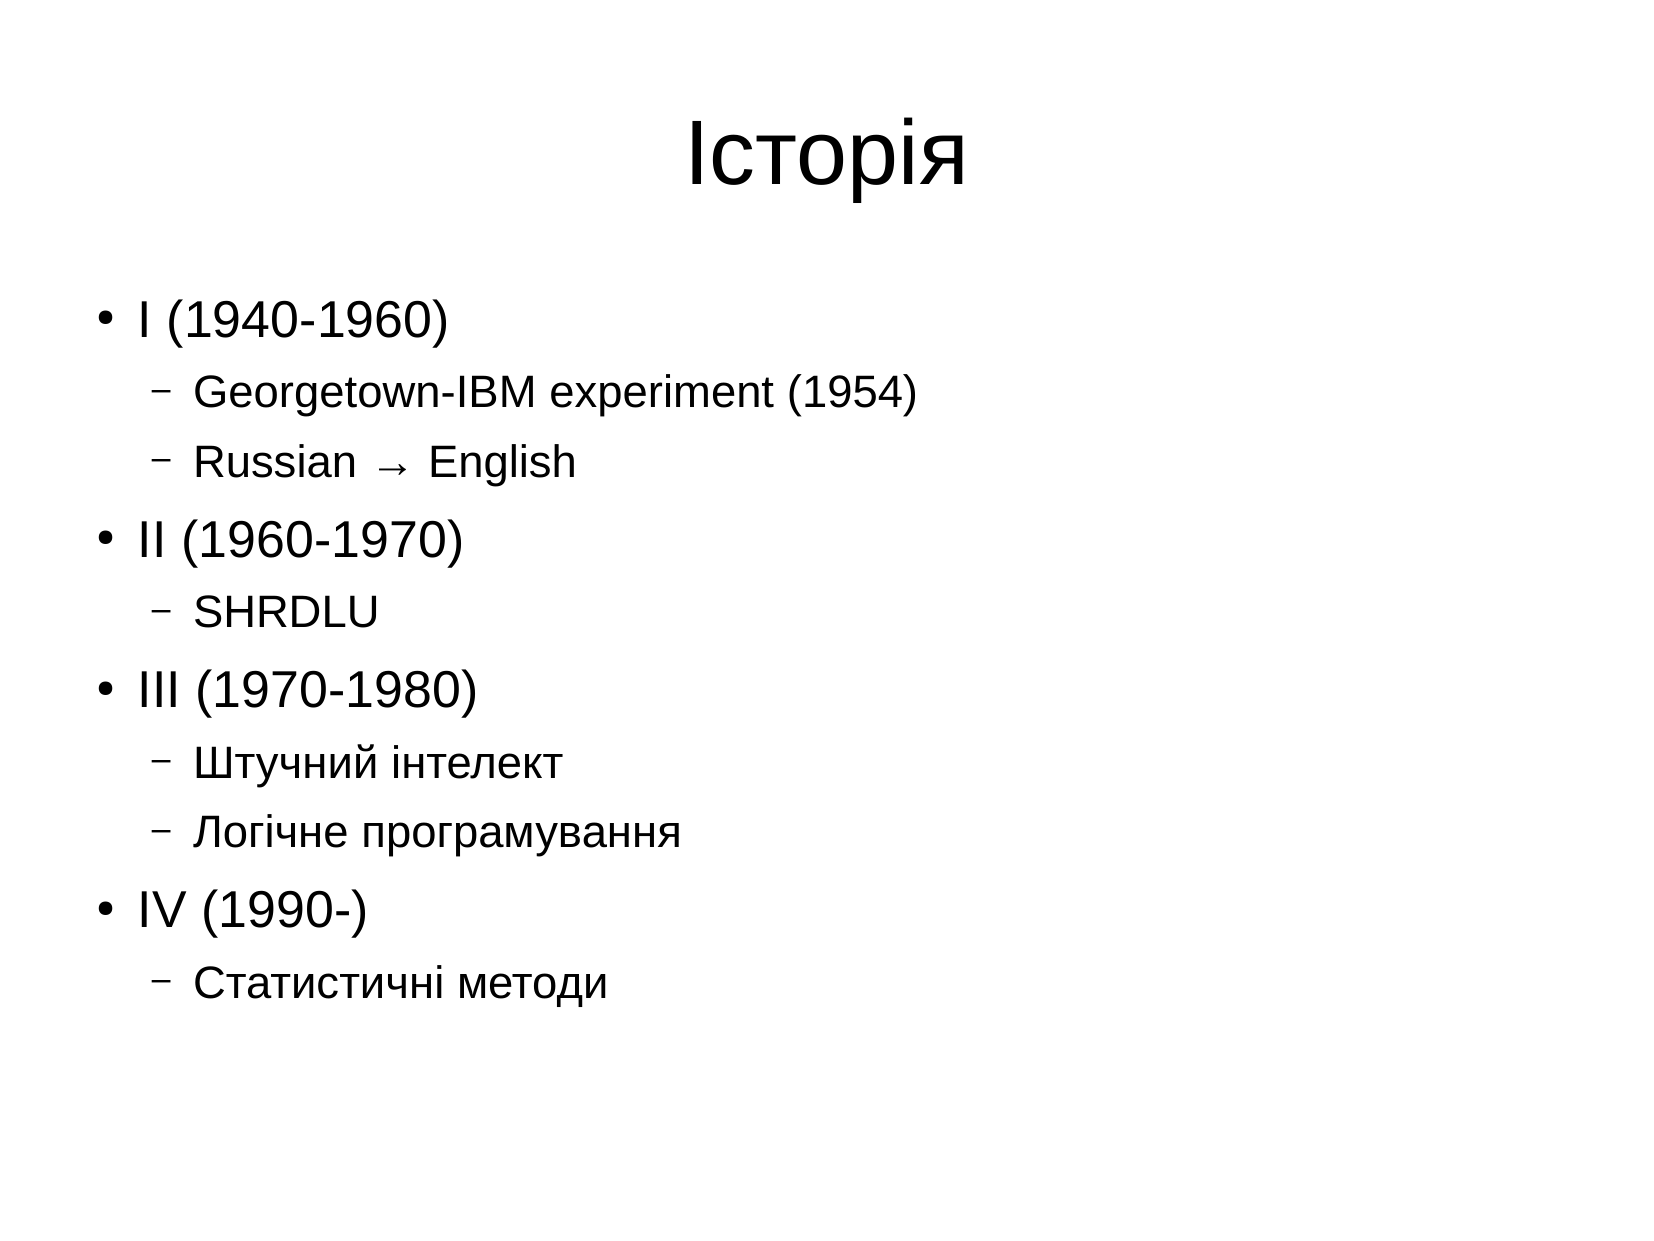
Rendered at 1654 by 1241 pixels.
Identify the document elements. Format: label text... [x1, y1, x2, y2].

title Історія [82, 49, 1571, 257]
list I (1940-1960) Georgetown-IBM experiment (1954) Russian → English II (1960-1970) SHRDLU III (1970-1980) Штучний інтелект Логічне програмування IV (1990-) Статистичні методи [82, 290, 1571, 1010]
